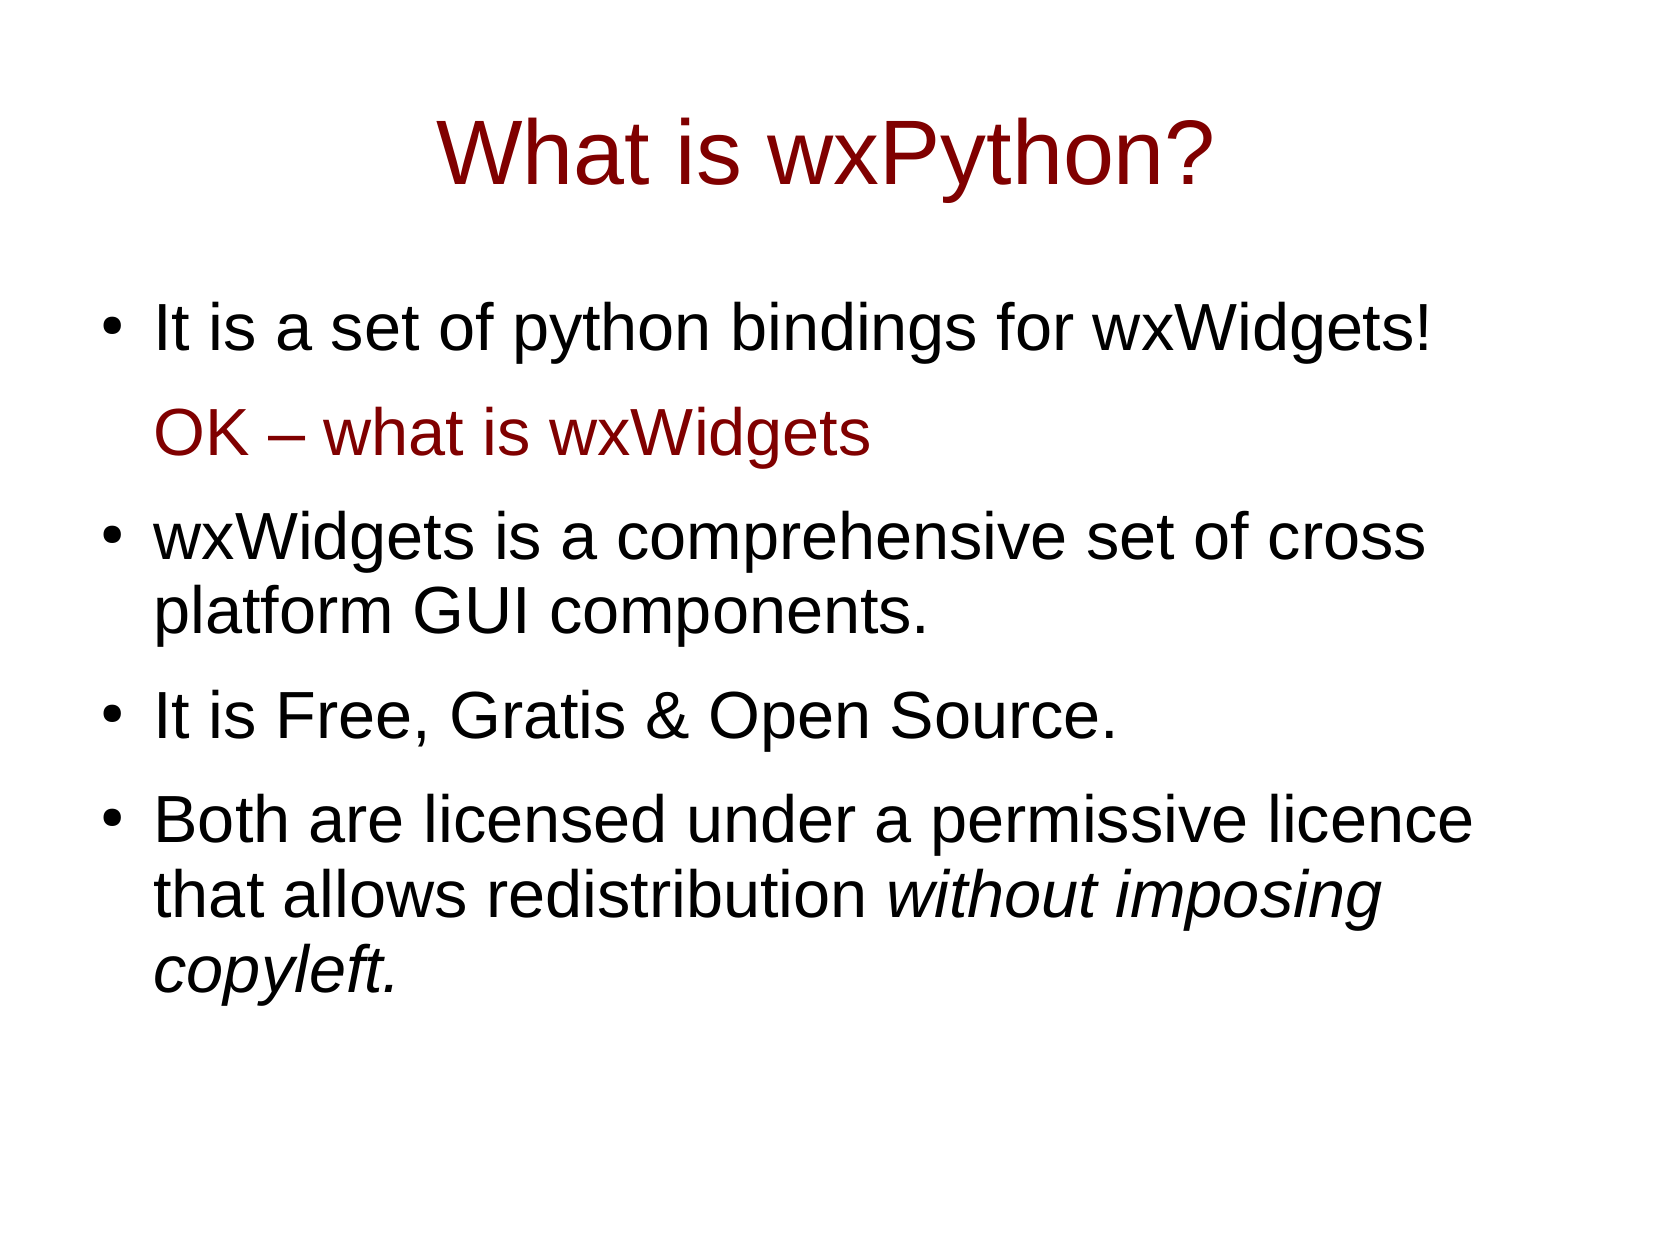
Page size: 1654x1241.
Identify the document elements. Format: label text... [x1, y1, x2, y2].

list It is a set of python bindings for wxWidgets! OK – what is wxWidgets wxWidgets is a comprehensive set of cross platform GUI components. It is Free, Gratis & Open Source. Both are licensed under a permissive licence that allows redistribution without imposing copyleft. [82, 290, 1571, 1010]
title What is wxPython? [82, 49, 1571, 257]
